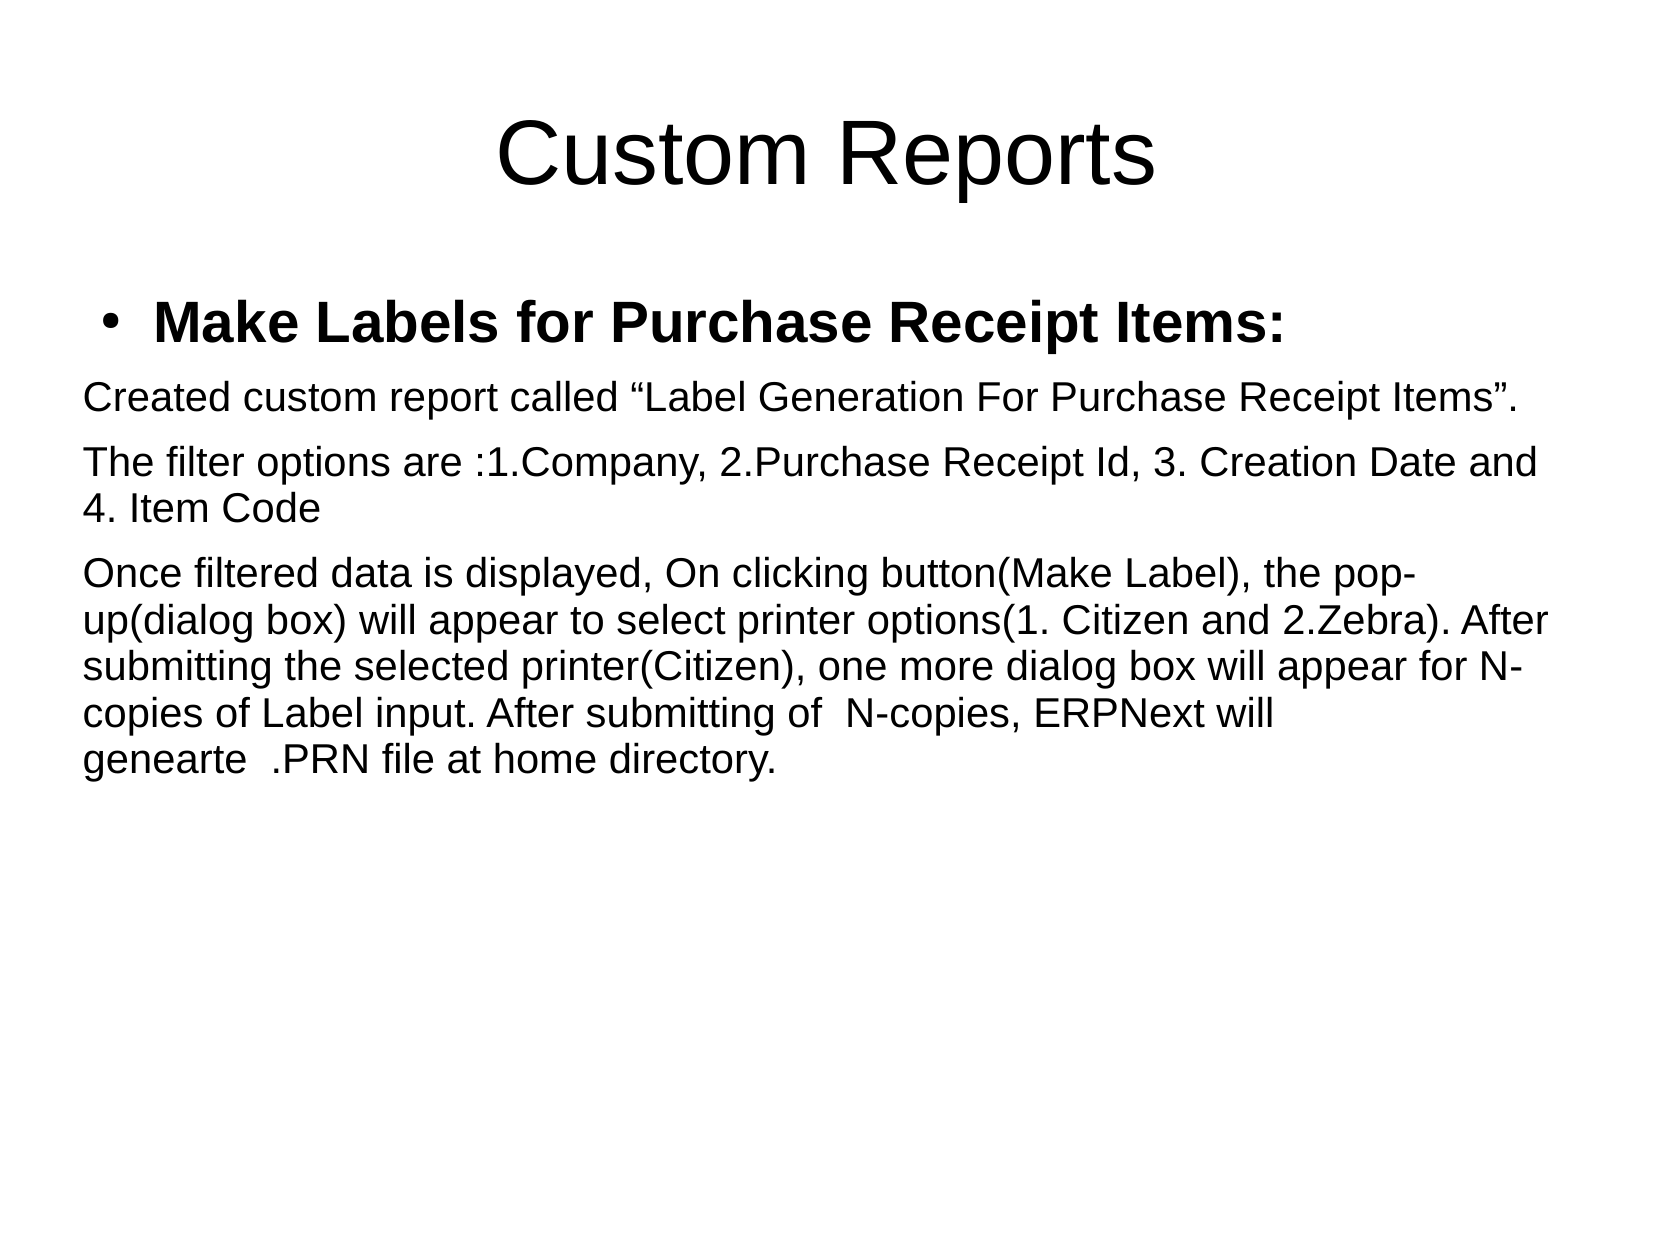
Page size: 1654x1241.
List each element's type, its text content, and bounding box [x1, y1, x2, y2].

list Make Labels for Purchase Receipt Items: Created custom report called “Label Generation For Purchase Receipt Items”. The filter options are :1.Company, 2.Purchase Receipt Id, 3. Creation Date and 4. Item Code Once filtered data is displayed, On clicking button(Make Label), the pop-up(dialog box) will appear to select printer options(1. Citizen and 2.Zebra). After submitting the selected printer(Citizen), one more dialog box will appear for N-copies of Label input. After submitting of N-copies, ERPNext will genearte .PRN file at home directory. [82, 290, 1571, 1010]
title Custom Reports [82, 49, 1571, 257]
